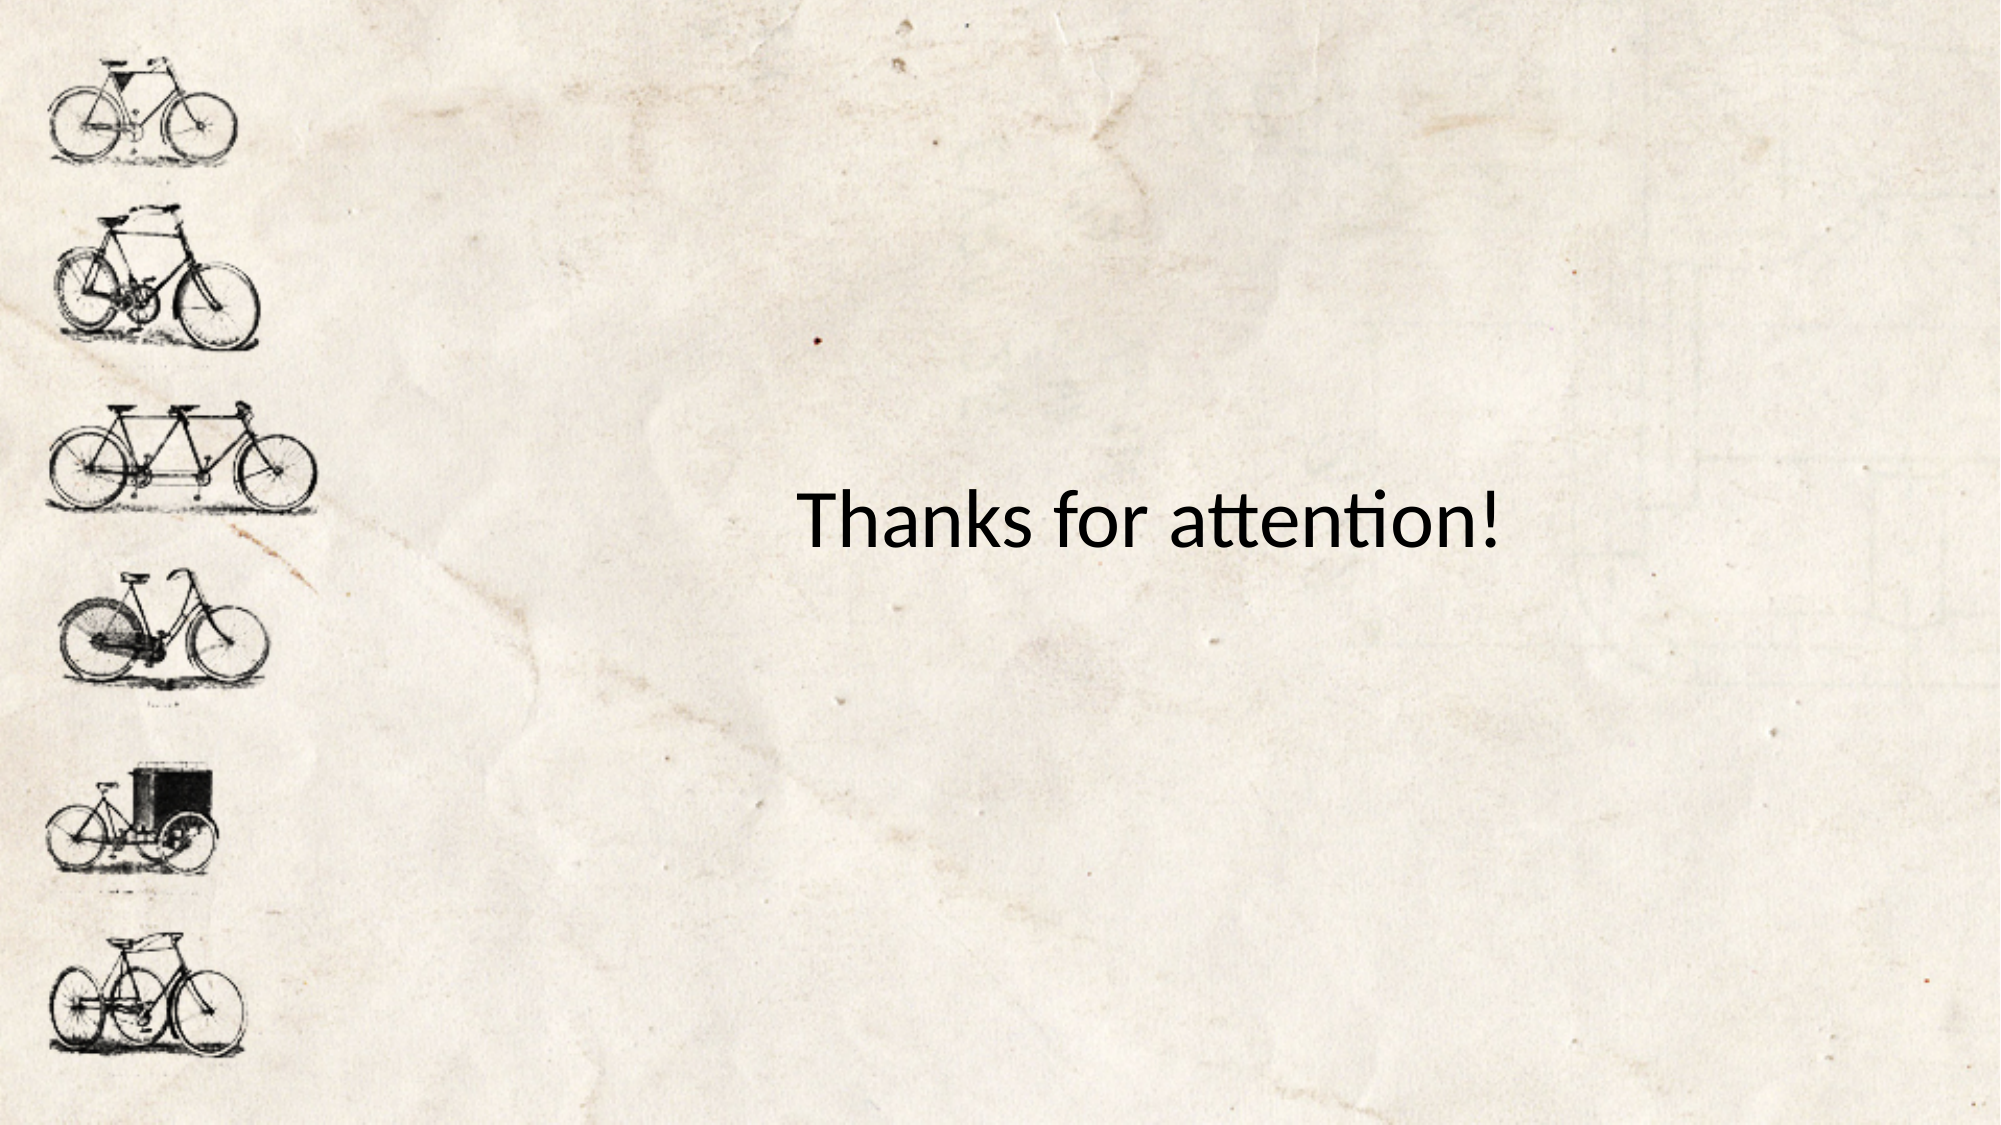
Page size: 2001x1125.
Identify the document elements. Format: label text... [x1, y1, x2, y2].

list Thanks for attention! [358, 126, 1944, 1037]
